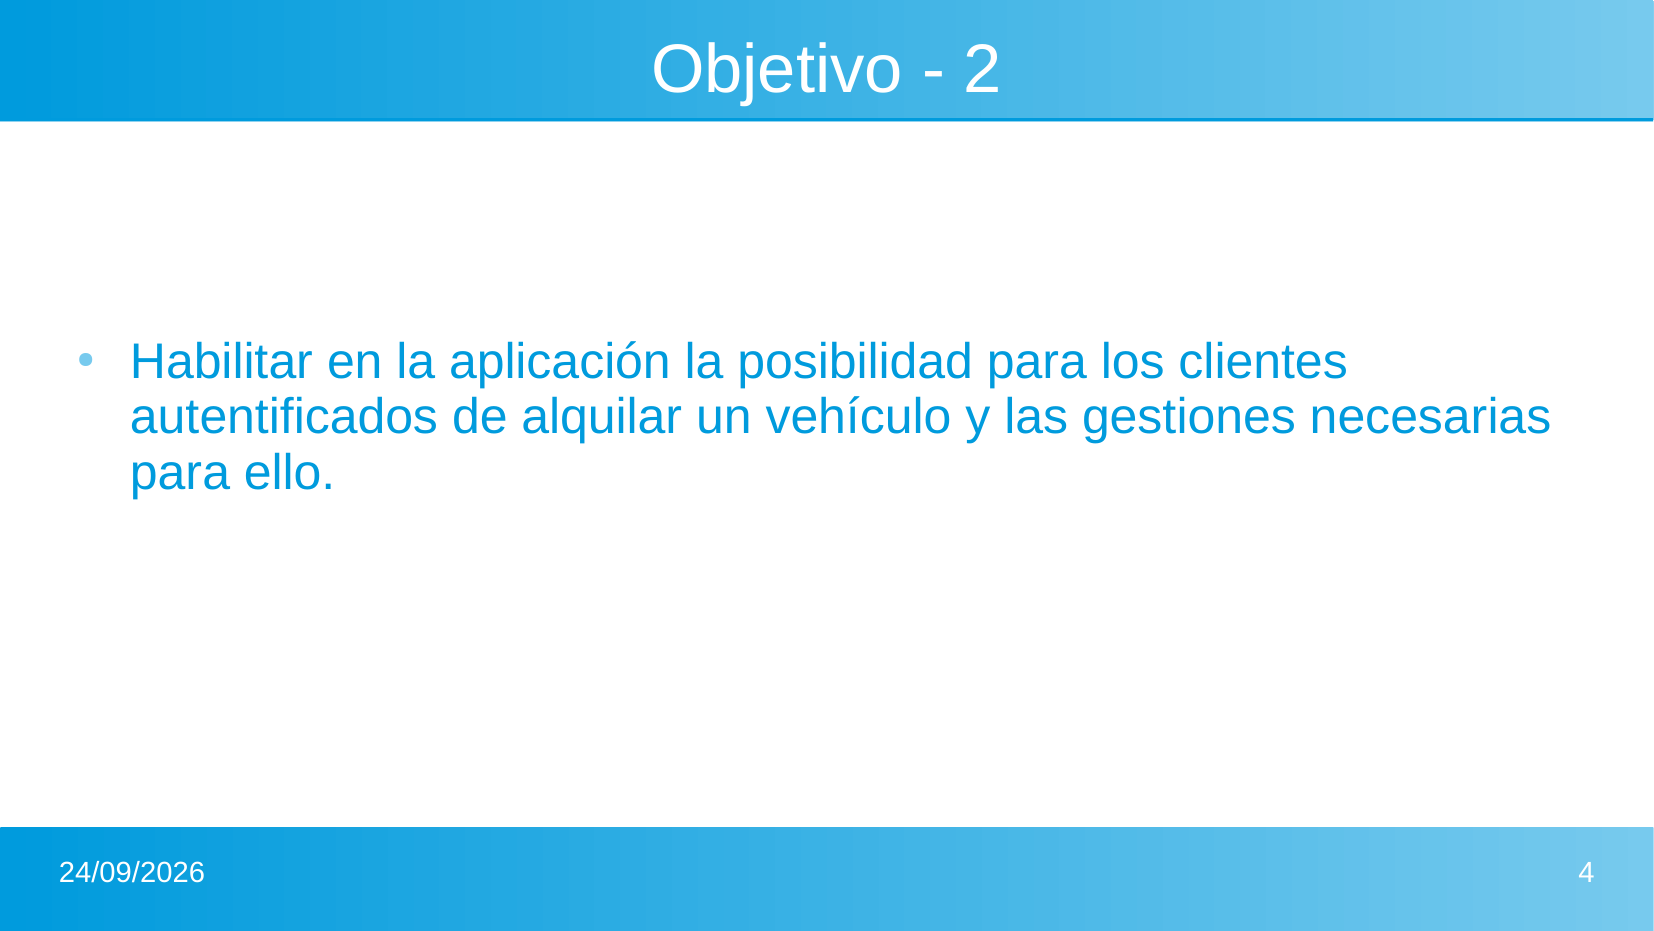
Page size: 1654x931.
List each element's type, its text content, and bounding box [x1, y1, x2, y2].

list Habilitar en la aplicación la posibilidad para los clientes autentificados de alquilar un vehículo y las gestiones necesarias para ello. [59, 177, 1595, 768]
title Objetivo - 2 [59, 29, 1595, 108]
